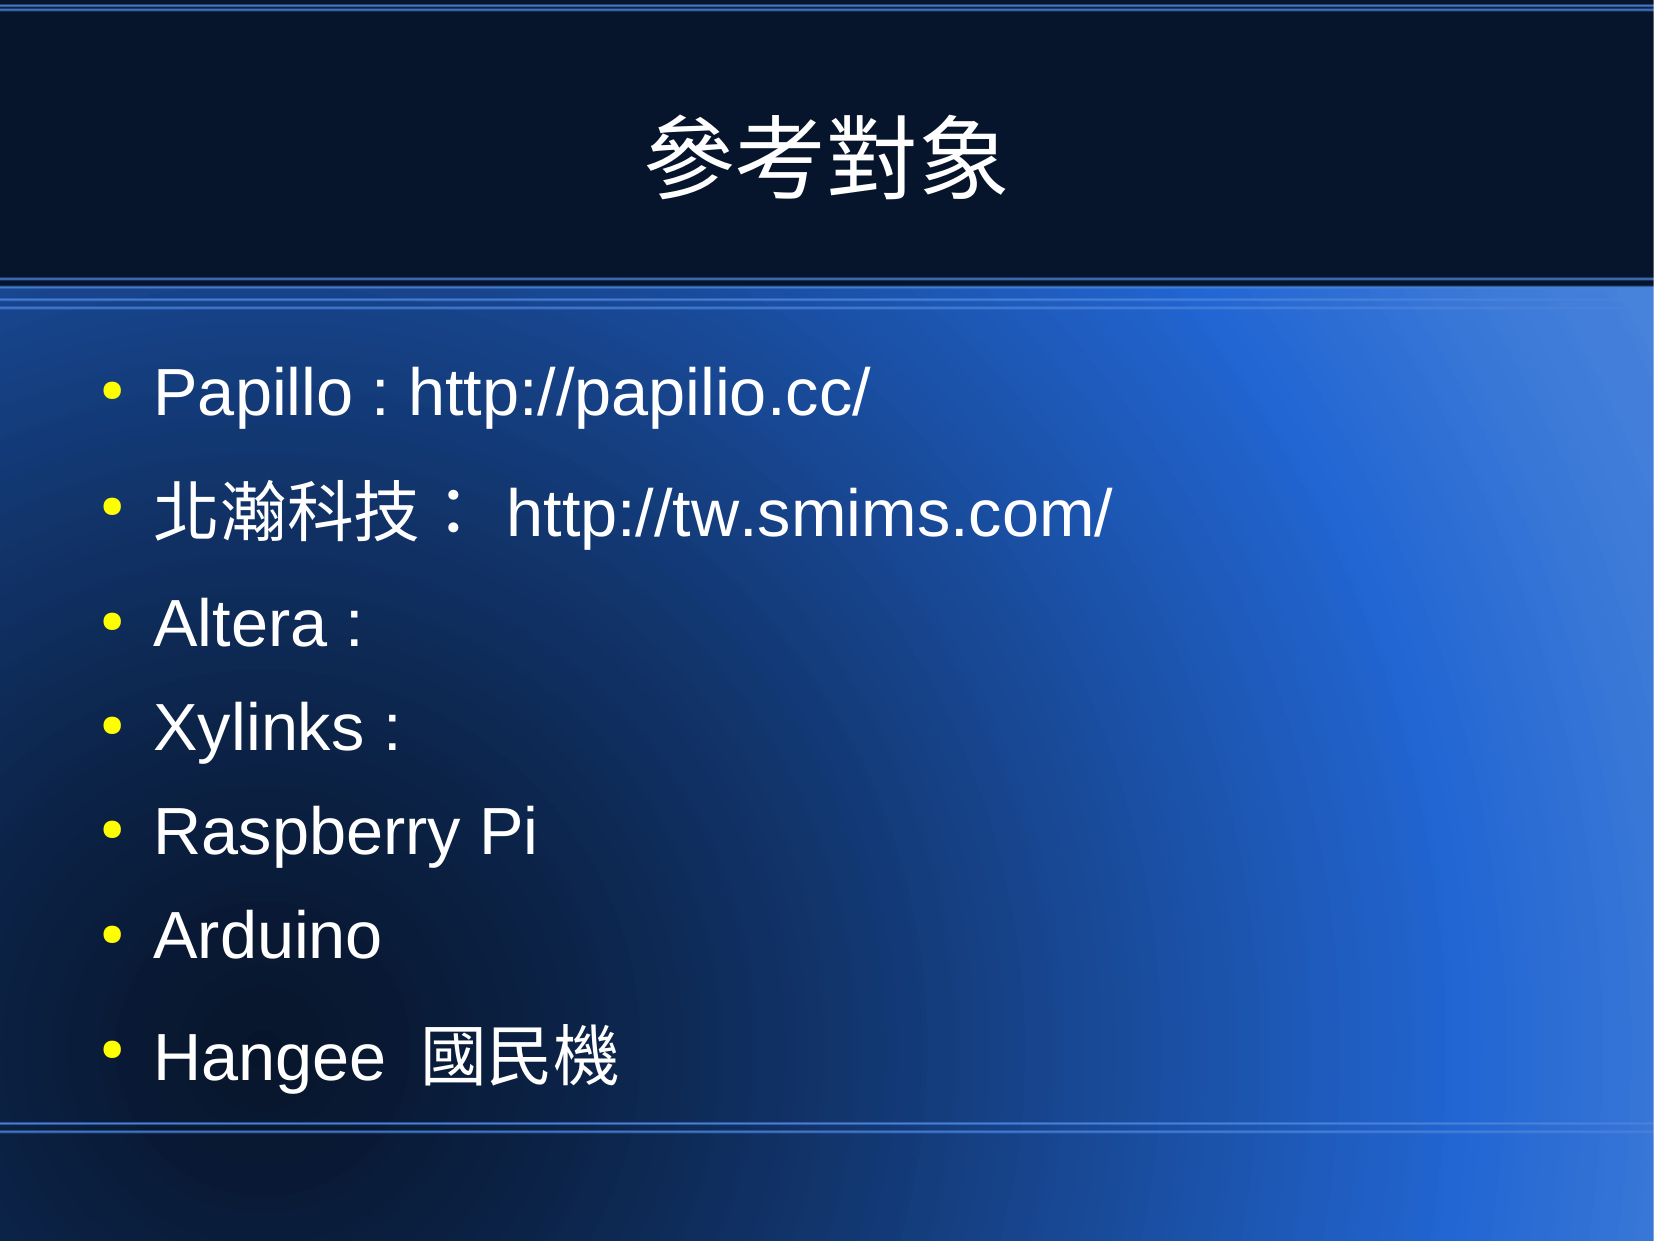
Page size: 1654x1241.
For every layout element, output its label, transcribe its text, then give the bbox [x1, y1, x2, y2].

picture [0, 0, 1654, 1241]
title 參考對象 [82, 49, 1571, 257]
list Papillo : http://papilio.cc/ 北瀚科技：http://tw.smims.com/ Altera : Xylinks : Raspberry Pi Arduino Hangee 國民機 [82, 355, 1571, 1075]
